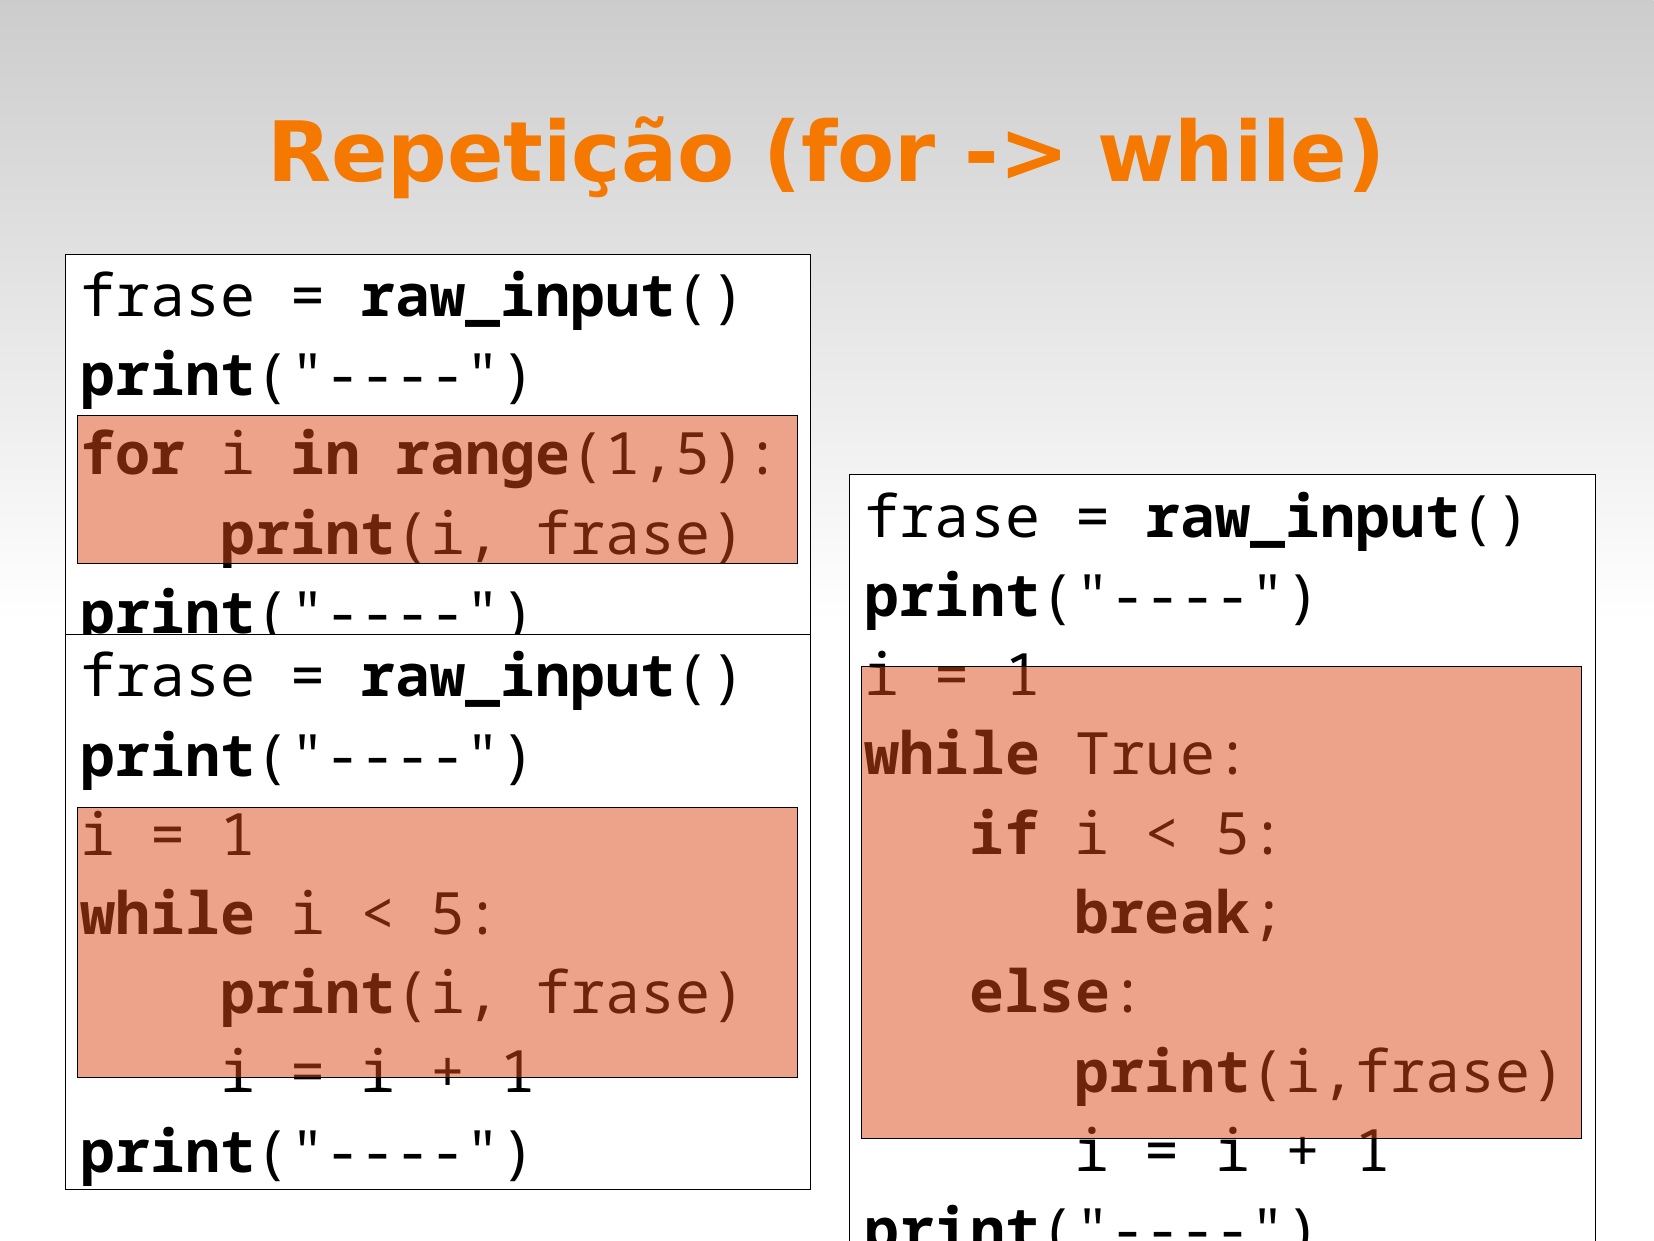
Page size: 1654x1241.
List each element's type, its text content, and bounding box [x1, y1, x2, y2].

text_box frase = raw_input() print("----") i = 1 while i < 5: print(i, frase) i = i + 1 print("----") [65, 671, 811, 1152]
text_box [861, 666, 1582, 1139]
text_box [77, 415, 798, 564]
title Repetição (for -> while) [82, 49, 1571, 257]
text_box [77, 807, 798, 1078]
text_box frase = raw_input() print("----") i = 1 while True: if i < 5: break; else: print(i,frase) i = i + 1 print("----") [849, 527, 1596, 1215]
text_box frase = raw_input() print("----") for i in range(1,5): print(i, frase) print("----") [65, 268, 811, 634]
